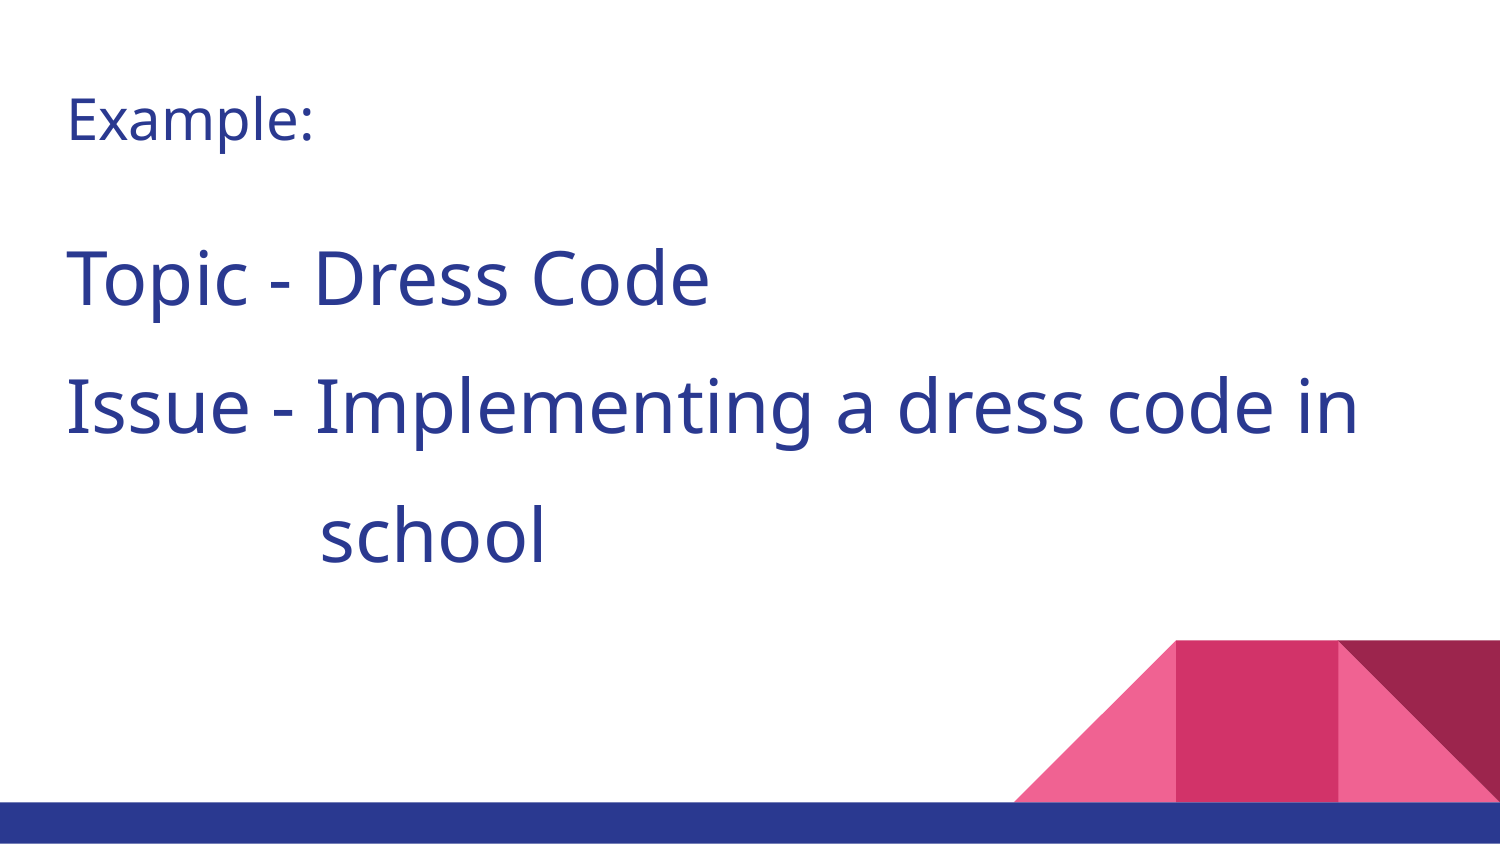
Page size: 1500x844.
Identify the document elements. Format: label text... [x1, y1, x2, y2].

title Example: [51, 67, 1449, 167]
list Topic - Dress Code Issue - Implementing a dress code in school [51, 201, 1449, 750]
